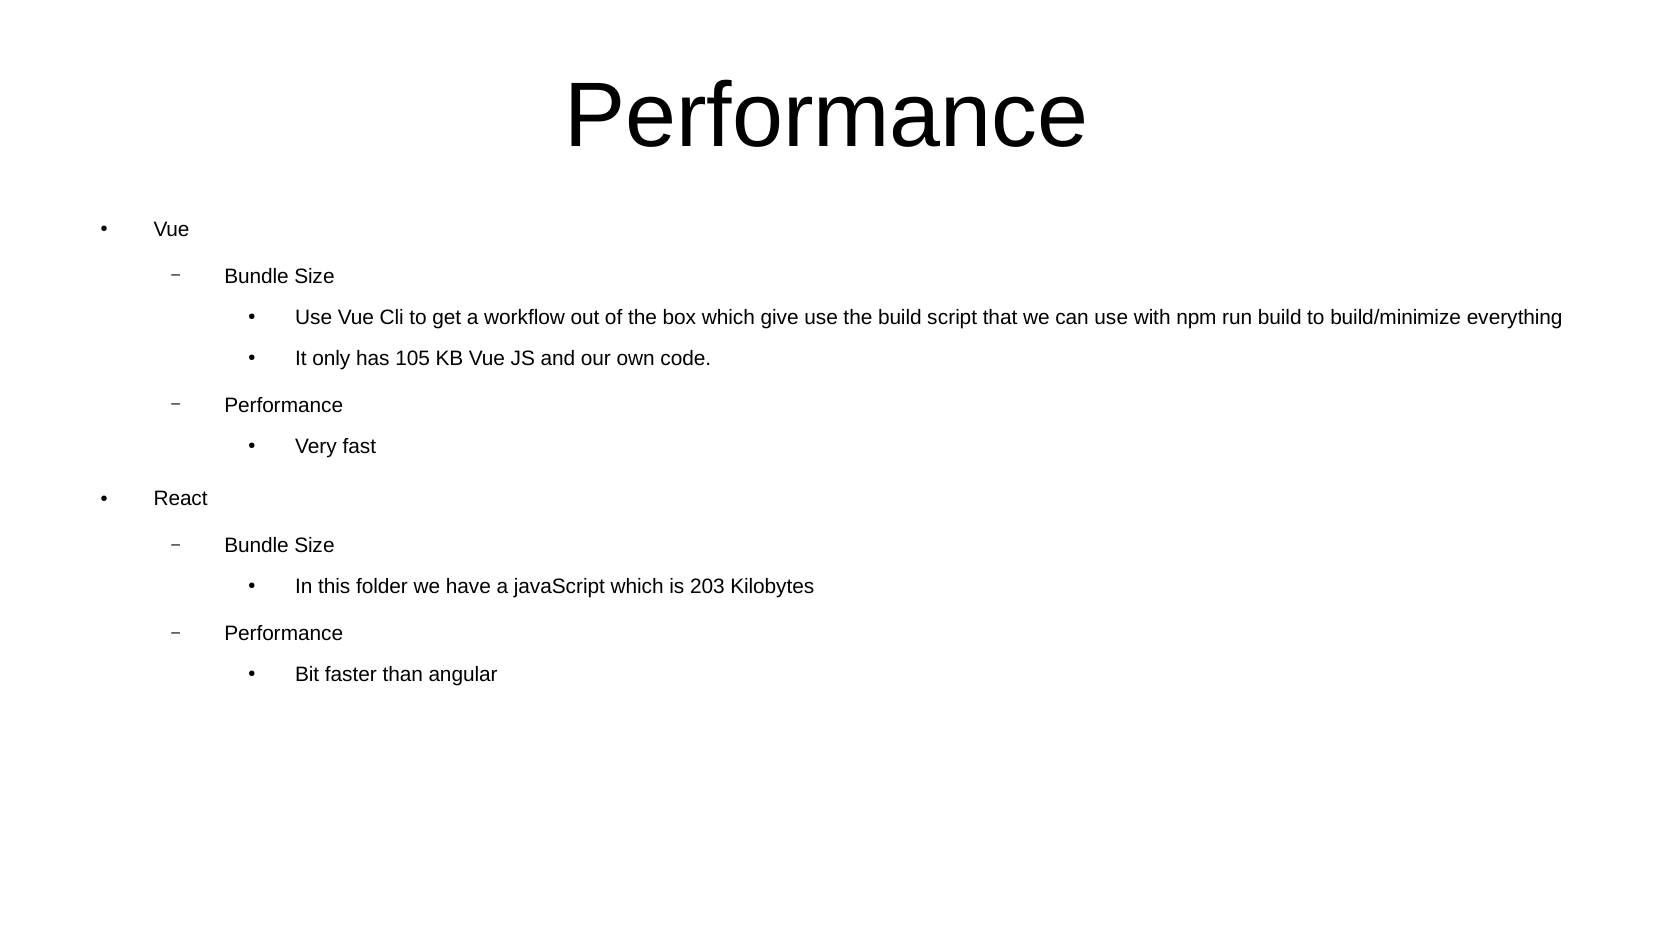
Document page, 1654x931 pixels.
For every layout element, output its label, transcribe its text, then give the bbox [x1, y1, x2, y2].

title Performance [82, 37, 1571, 193]
list Vue Bundle Size Use Vue Cli to get a workflow out of the box which give use the build script that we can use with npm run build to build/minimize everything It only has 105 KB Vue JS and our own code. Performance Very fast React Bundle Size In this folder we have a javaScript which is 203 Kilobytes Performance Bit faster than angular [82, 217, 1571, 758]
